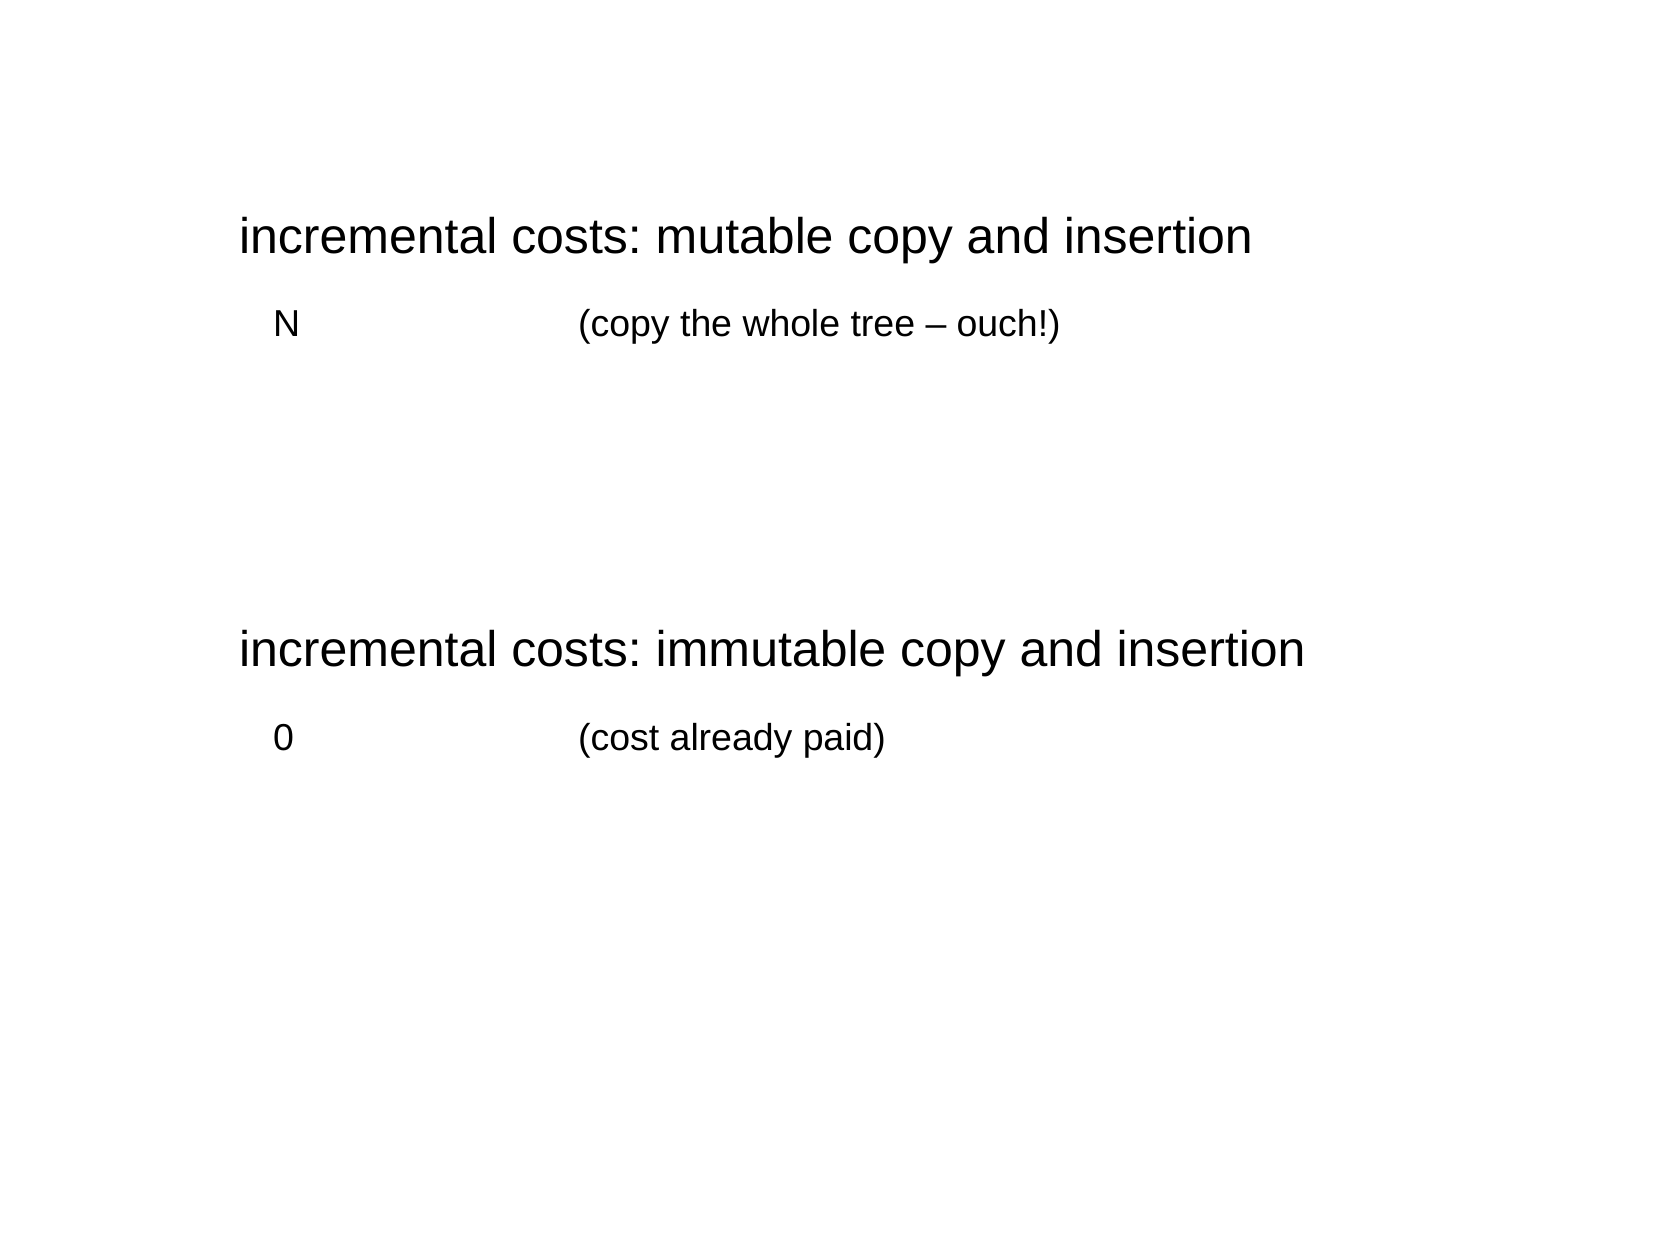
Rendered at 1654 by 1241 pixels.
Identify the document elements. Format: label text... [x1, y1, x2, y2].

text_box incremental costs: mutable copy and insertion [224, 200, 1270, 272]
text_box incremental costs: immutable copy and insertion [224, 614, 1323, 685]
text_box 0 [258, 708, 309, 766]
text_box (copy the whole tree – ouch!) [563, 295, 1074, 353]
text_box (cost already paid) [563, 708, 901, 766]
text_box N [258, 295, 316, 353]
